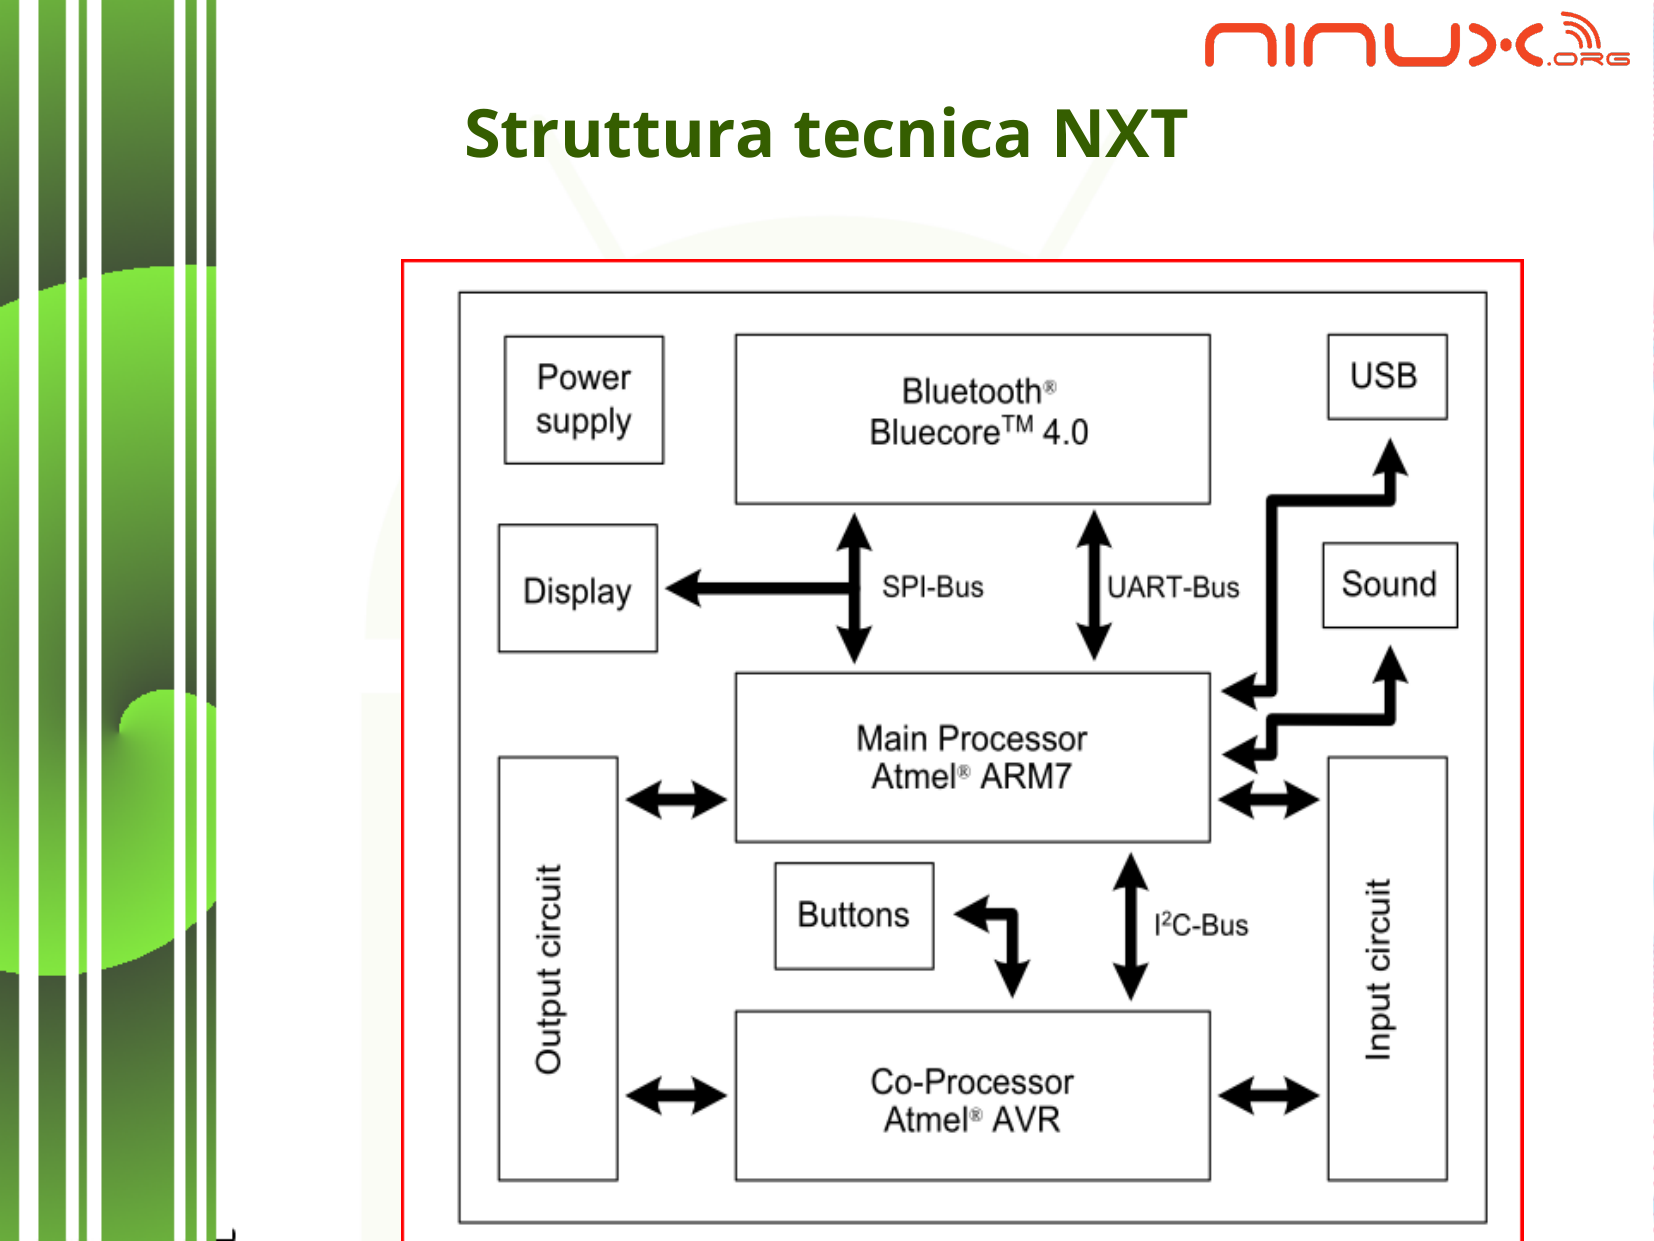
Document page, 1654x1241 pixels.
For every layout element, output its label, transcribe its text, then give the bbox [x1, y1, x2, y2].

picture [0, 0, 1654, 1241]
title Struttura tecnica NXT [82, 56, 1571, 207]
